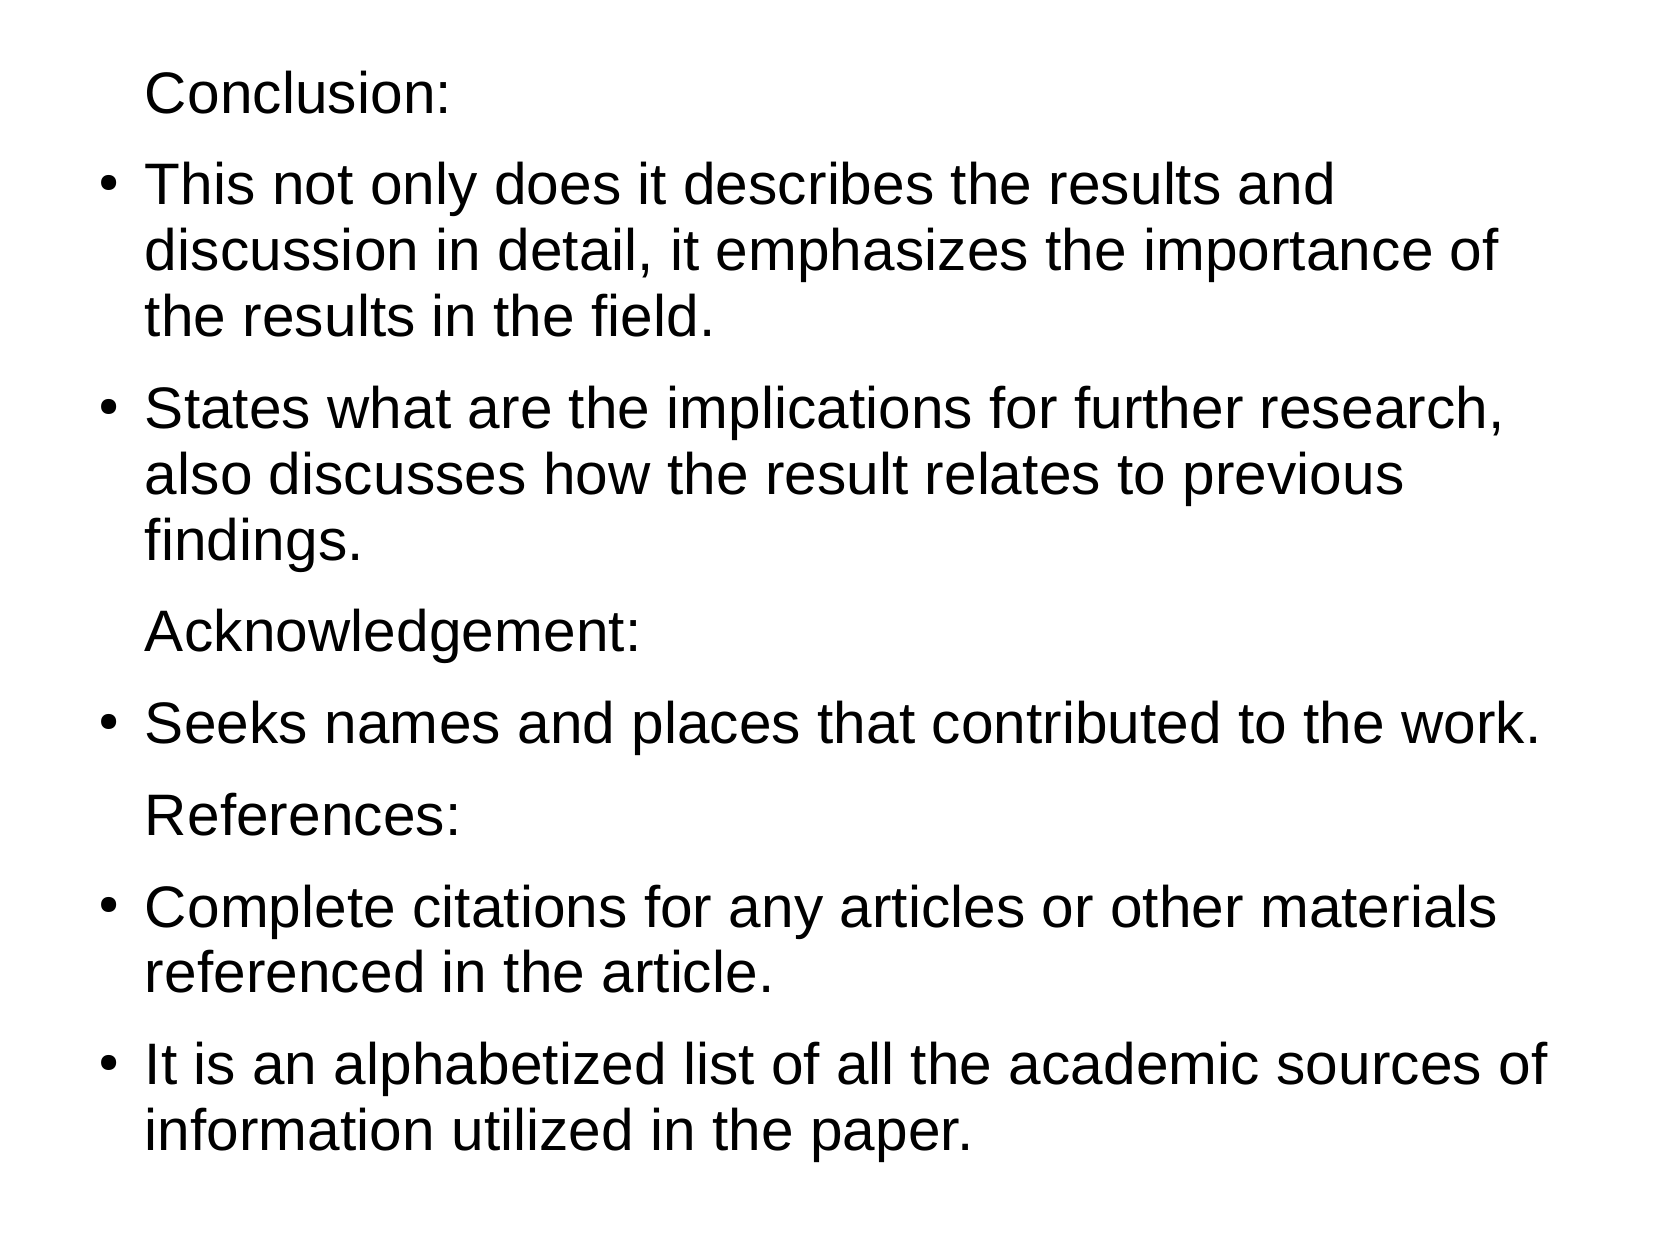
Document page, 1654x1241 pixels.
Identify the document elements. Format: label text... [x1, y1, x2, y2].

list Conclusion: This not only does it describes the results and discussion in detail, it emphasizes the importance of the results in the field. States what are the implications for further research, also discusses how the result relates to previous findings. Acknowledgement: Seeks names and places that contributed to the work. References: Complete citations for any articles or other materials referenced in the article. It is an alphabetized list of all the academic sources of information utilized in the paper. [82, 60, 1571, 1186]
